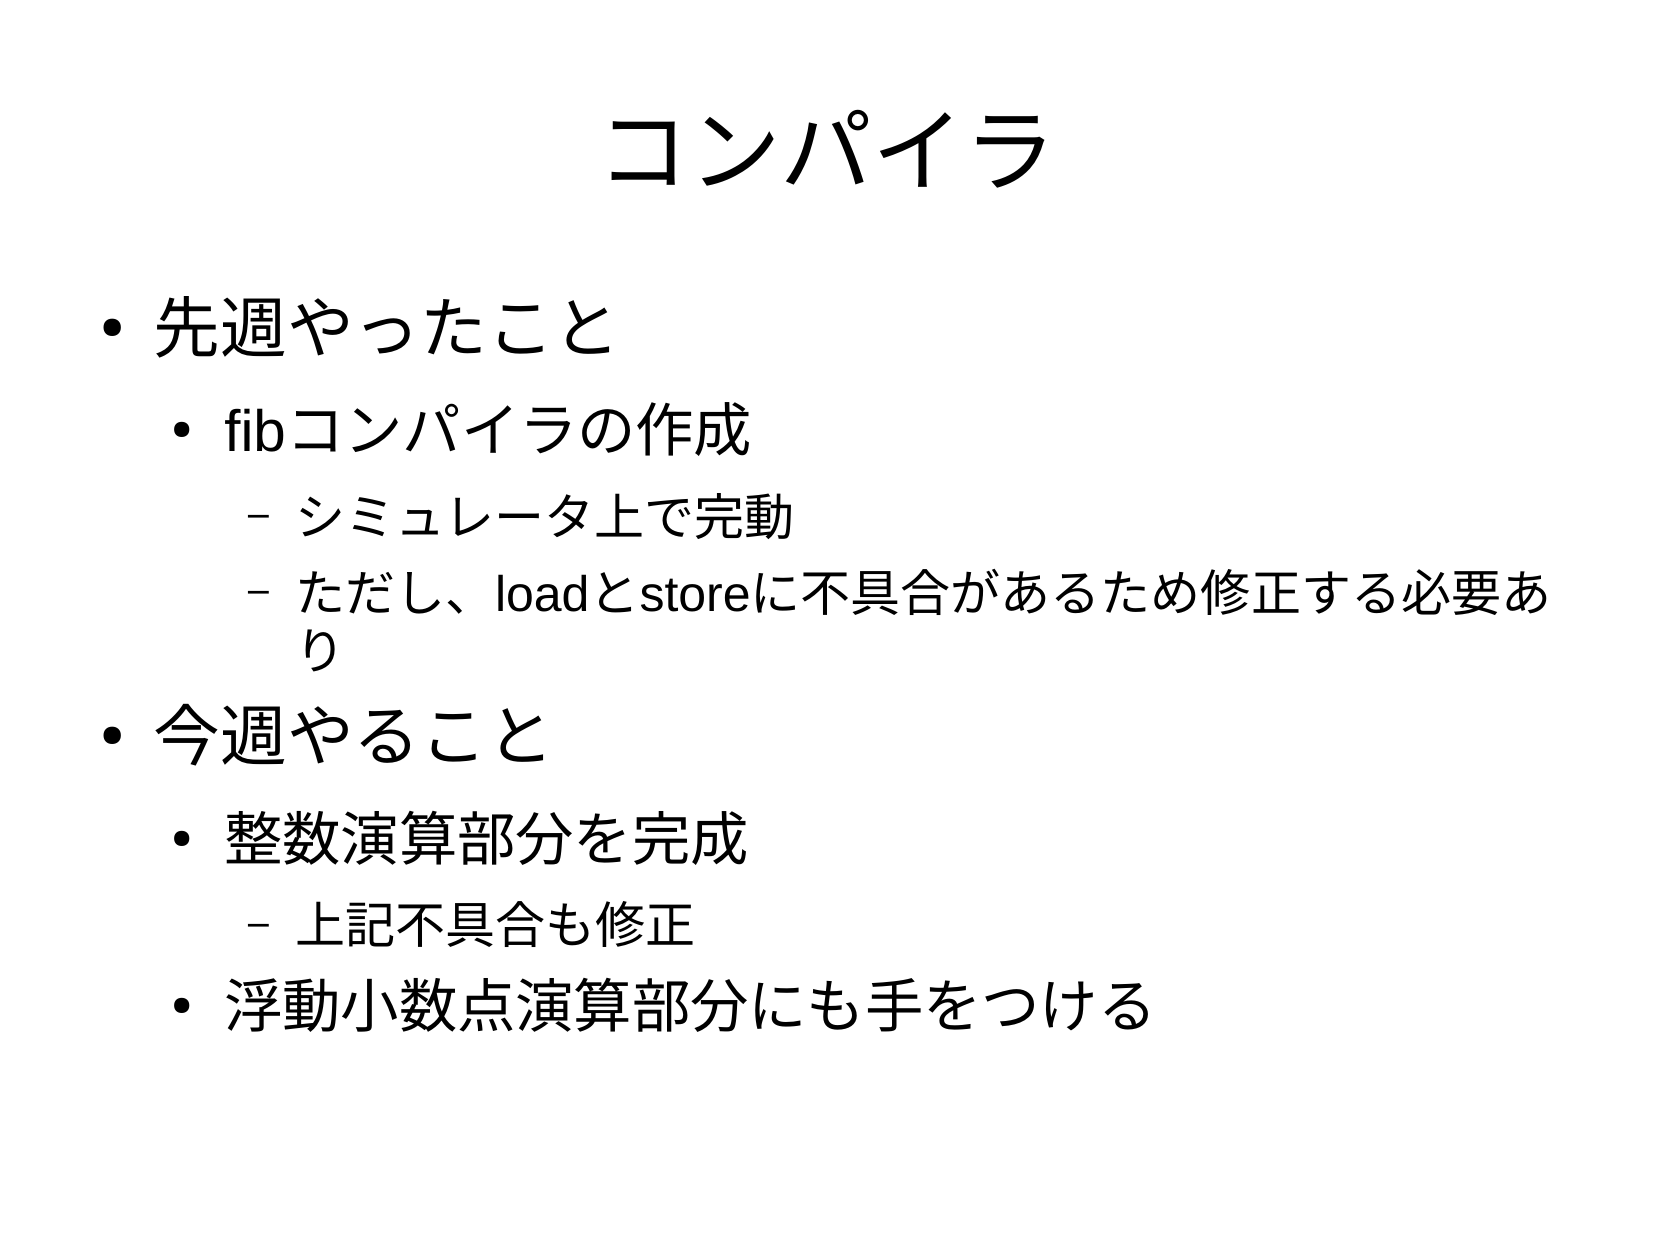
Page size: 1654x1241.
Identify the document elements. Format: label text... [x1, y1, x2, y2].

title コンパイラ [82, 49, 1571, 257]
list 先週やったこと fibコンパイラの作成 シミュレータ上で完動 ただし、loadとstoreに不具合があるため修正する必要あり 今週やること 整数演算部分を完成 上記不具合も修正 浮動小数点演算部分にも手をつける [82, 290, 1571, 1109]
